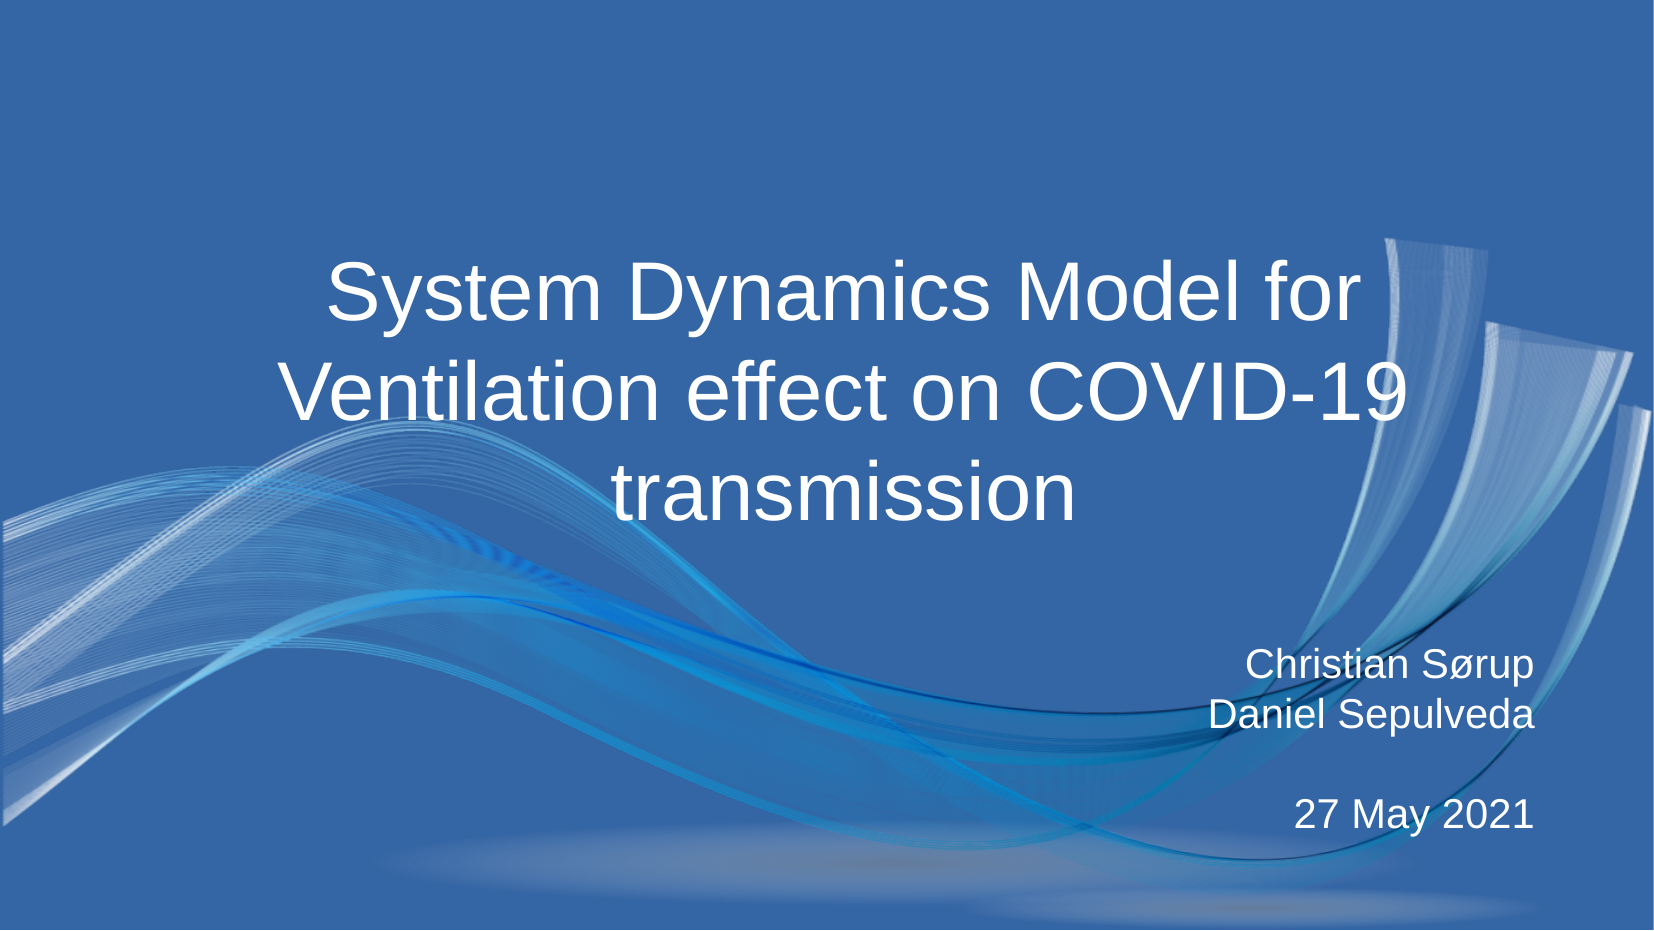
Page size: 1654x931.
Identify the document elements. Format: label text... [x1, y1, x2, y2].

picture [0, 236, 1654, 930]
text_box System Dynamics Model for Ventilation effect on COVID-19 transmission Christian Sørup Daniel Sepulveda 27 May 2021 [153, 448, 1535, 626]
